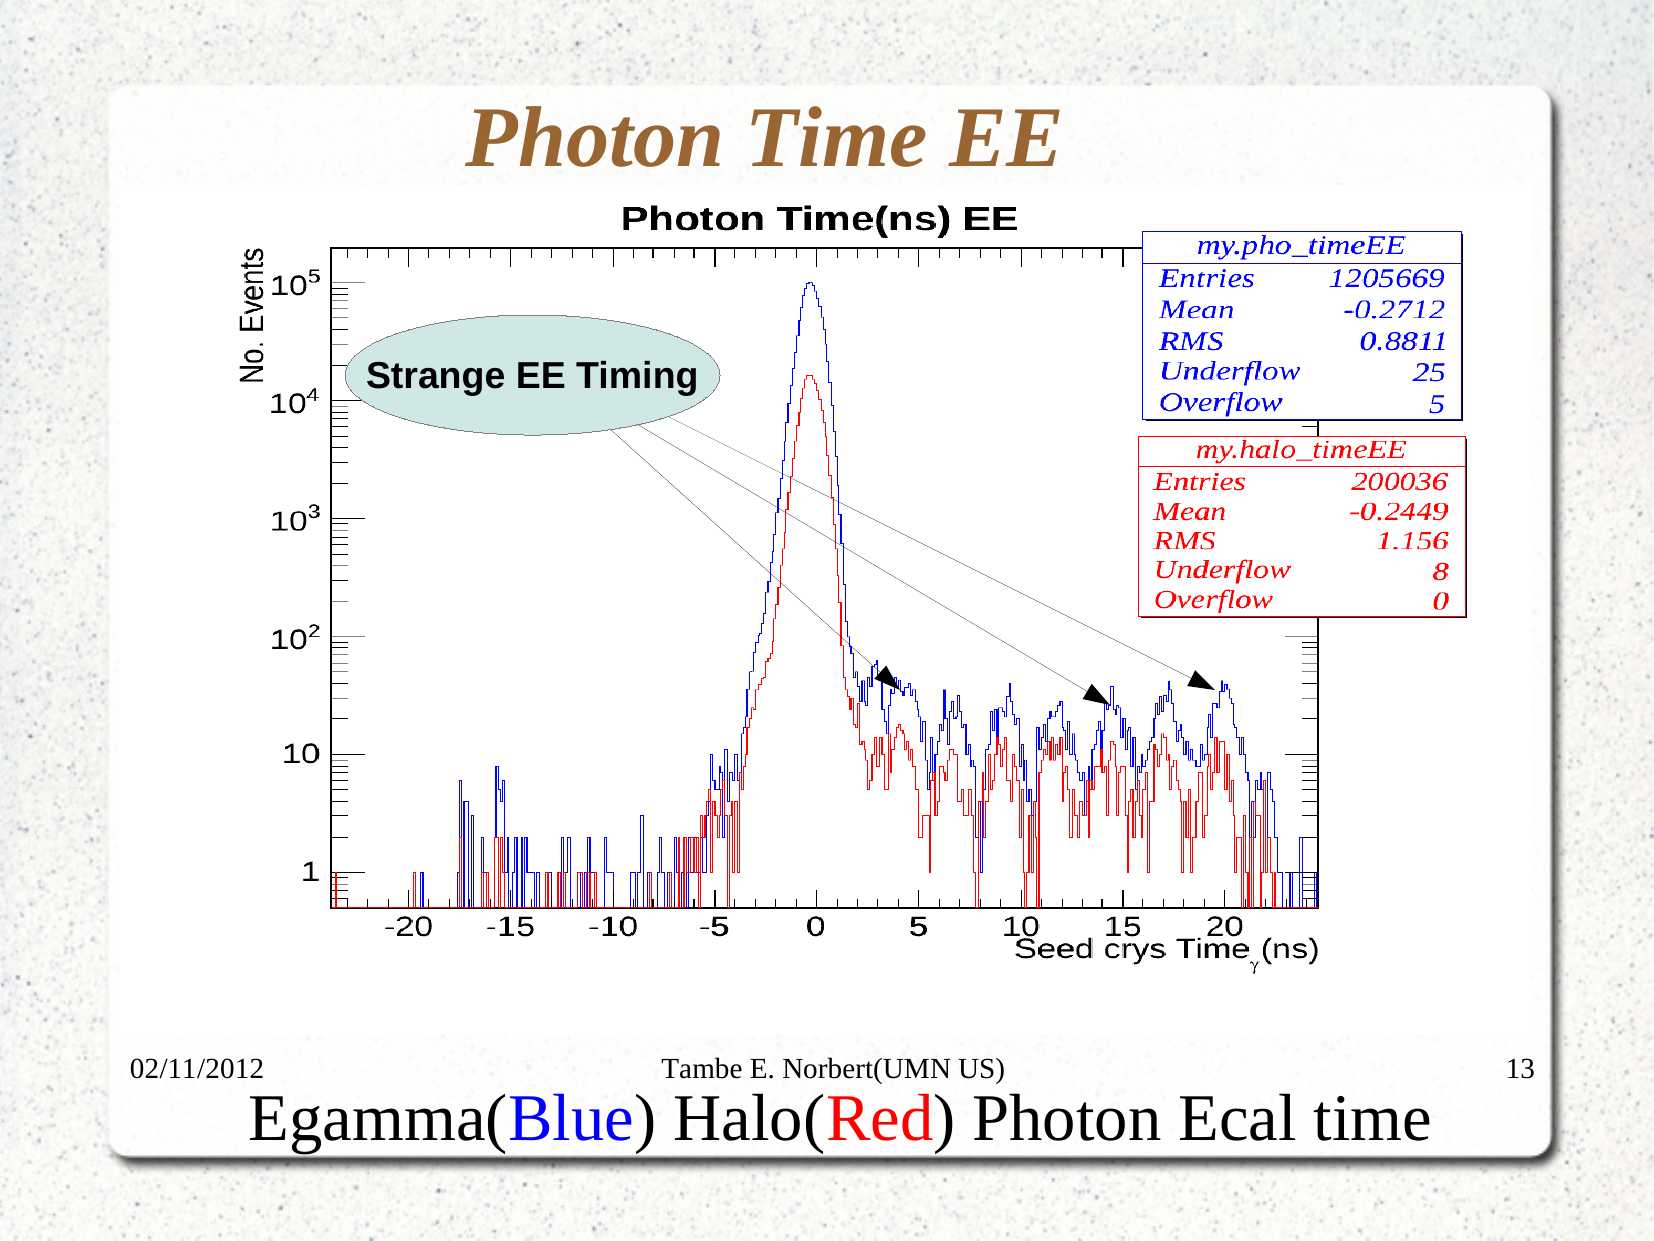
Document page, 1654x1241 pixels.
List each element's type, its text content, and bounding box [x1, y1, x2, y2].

picture [0, 0, 1654, 1241]
text_box Strange EE Timing [345, 315, 721, 436]
list Egamma(Blue) Halo(Red) Photon Ecal time [177, 1080, 1546, 1156]
title Photon Time EE [270, 90, 1261, 185]
